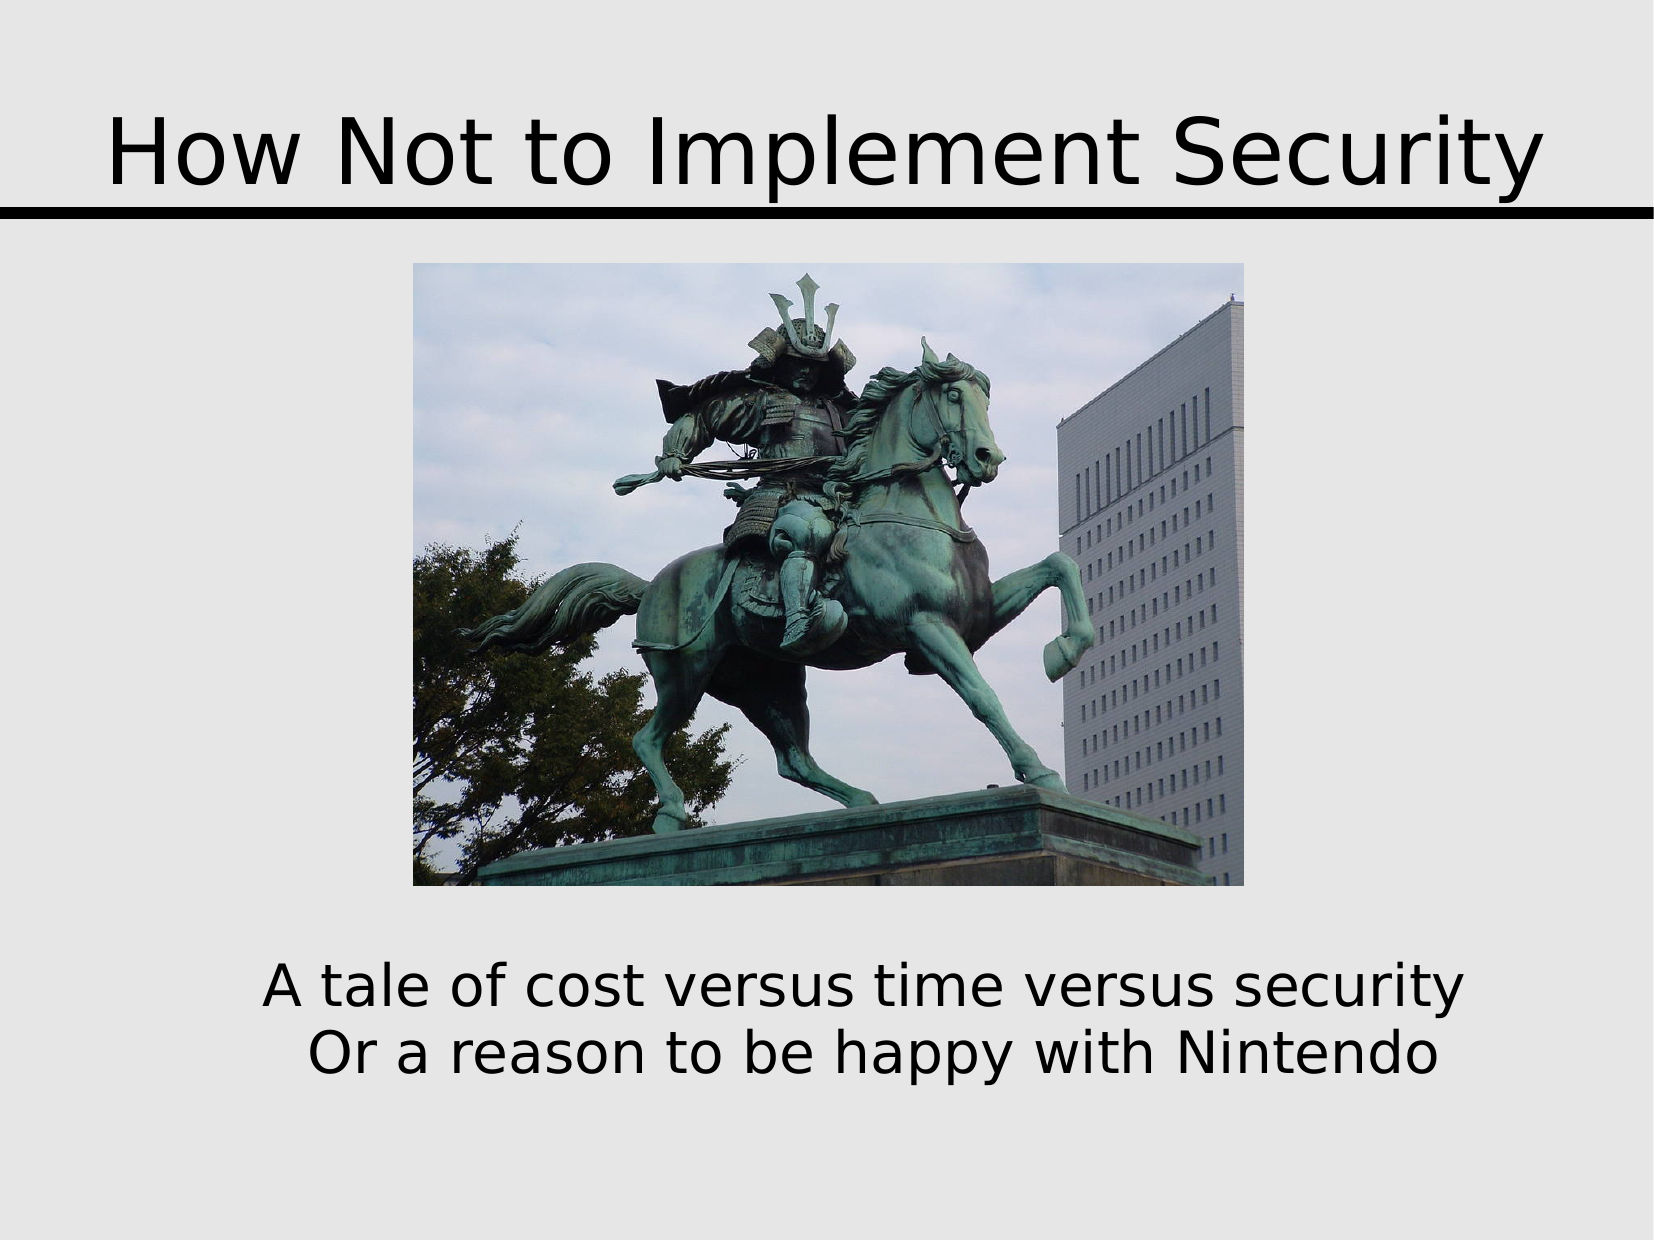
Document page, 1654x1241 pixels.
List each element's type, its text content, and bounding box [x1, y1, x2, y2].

picture [413, 263, 1244, 886]
text_box A tale of cost versus time versus security Or a reason to be happy with Nintendo [177, 944, 1465, 1096]
text_box [944, 1003, 975, 1077]
title How Not to Implement Security [82, 49, 1571, 257]
